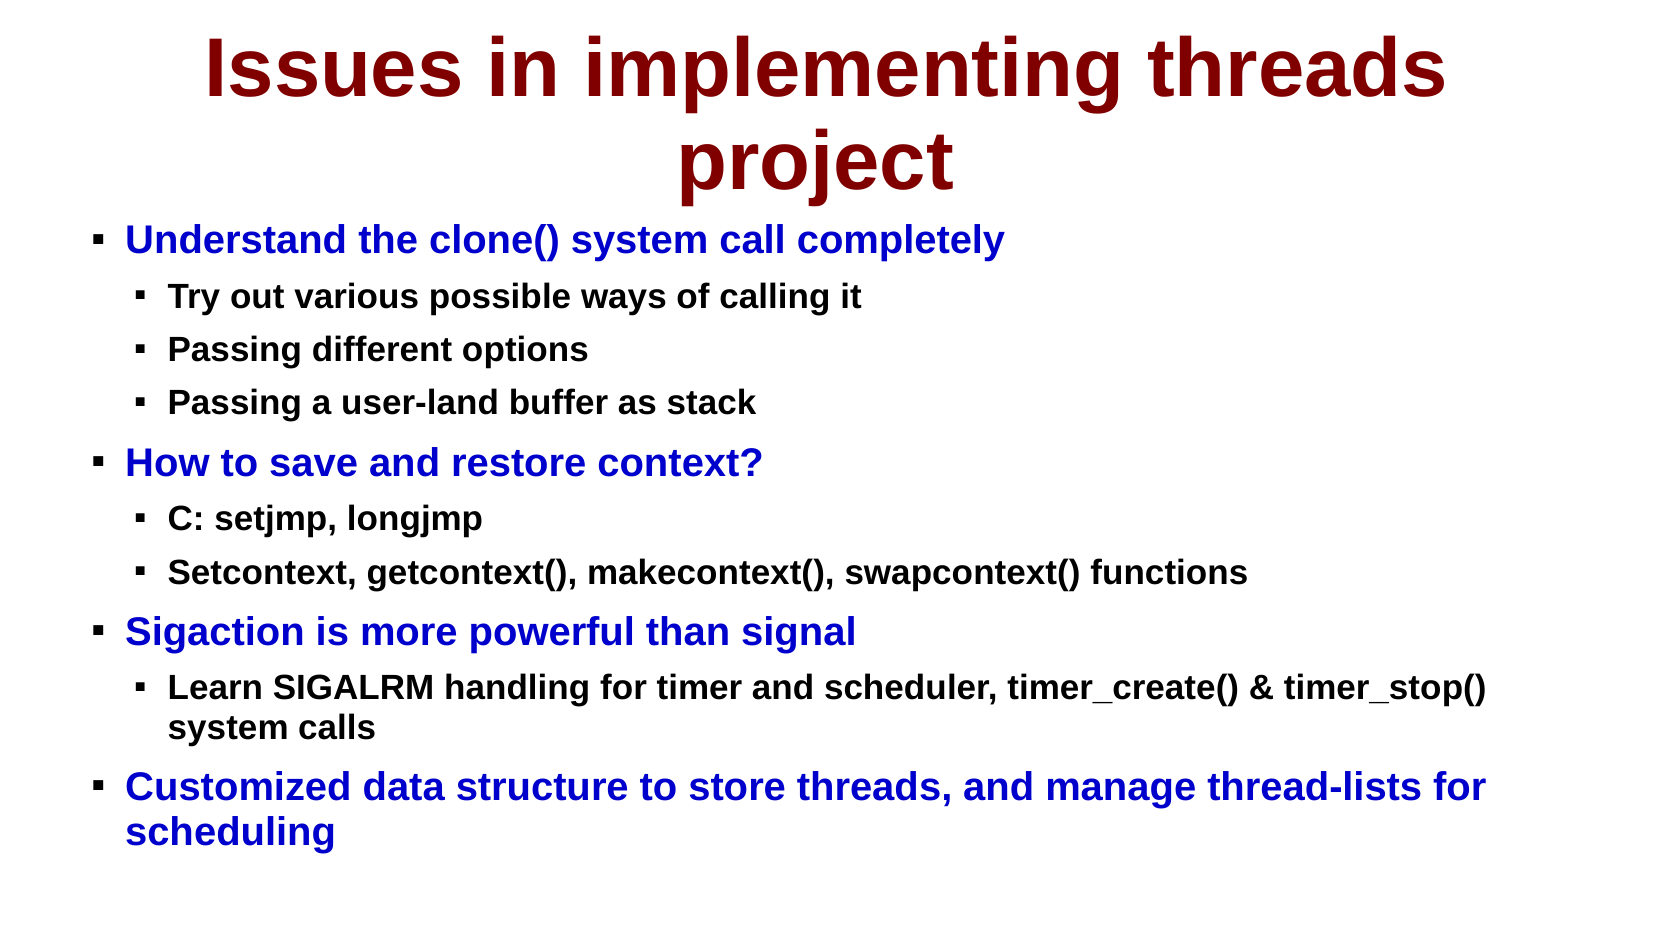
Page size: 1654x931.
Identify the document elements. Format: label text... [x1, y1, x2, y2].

title Issues in implementing threads project [82, 21, 1571, 208]
list Understand the clone() system call completely Try out various possible ways of calling it Passing different options Passing a user-land buffer as stack How to save and restore context? C: setjmp, longjmp Setcontext, getcontext(), makecontext(), swapcontext() functions Sigaction is more powerful than signal Learn SIGALRM handling for timer and scheduler, timer_create() & timer_stop() system calls Customized data structure to store threads, and manage thread-lists for scheduling [82, 217, 1607, 863]
